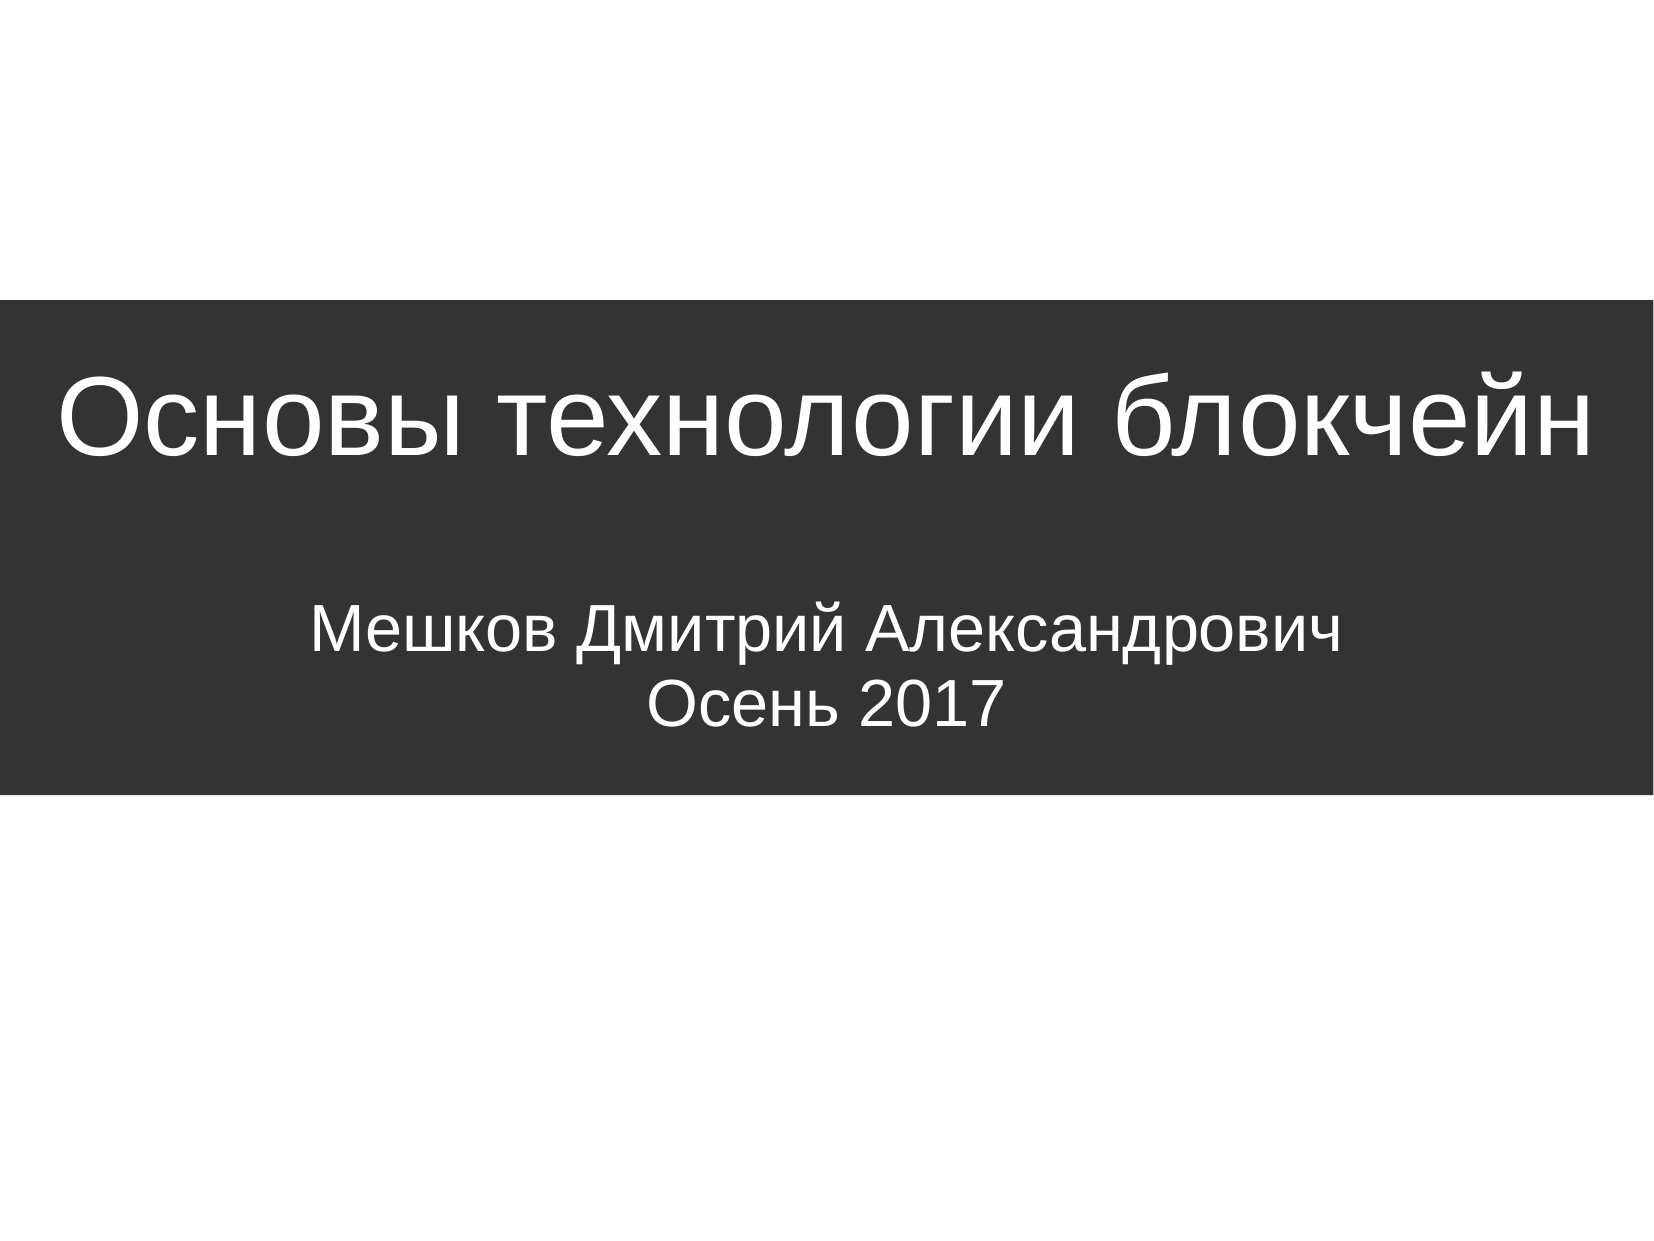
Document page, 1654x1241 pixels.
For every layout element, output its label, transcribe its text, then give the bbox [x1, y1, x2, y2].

subtitle Основы технологии блокчейн Мешков Дмитрий Александрович Осень 2017 [0, 300, 1654, 796]
